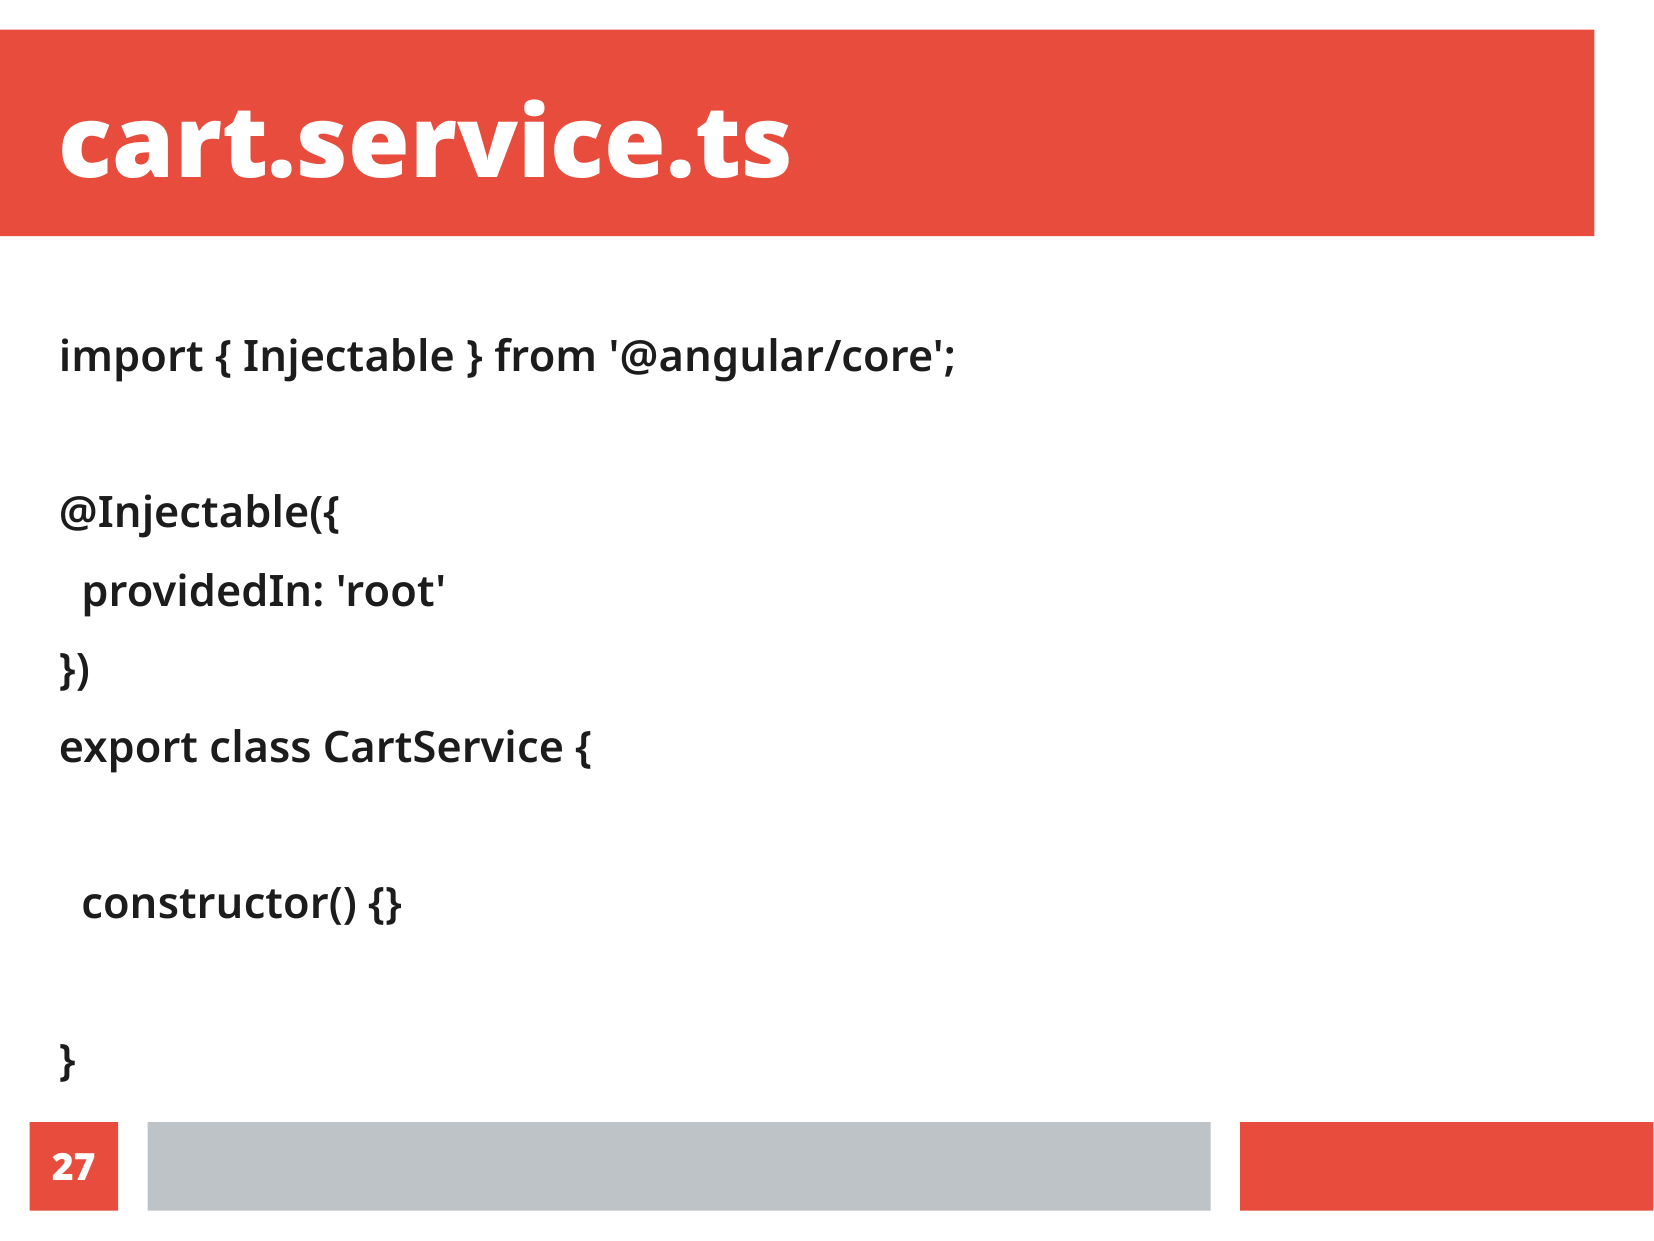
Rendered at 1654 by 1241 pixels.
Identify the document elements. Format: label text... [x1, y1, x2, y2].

title cart.service.ts [59, 59, 1595, 207]
list import { Injectable } from '@angular/core'; @Injectable({ providedIn: 'root' }) export class CartService { constructor() {} } [59, 324, 1565, 1093]
